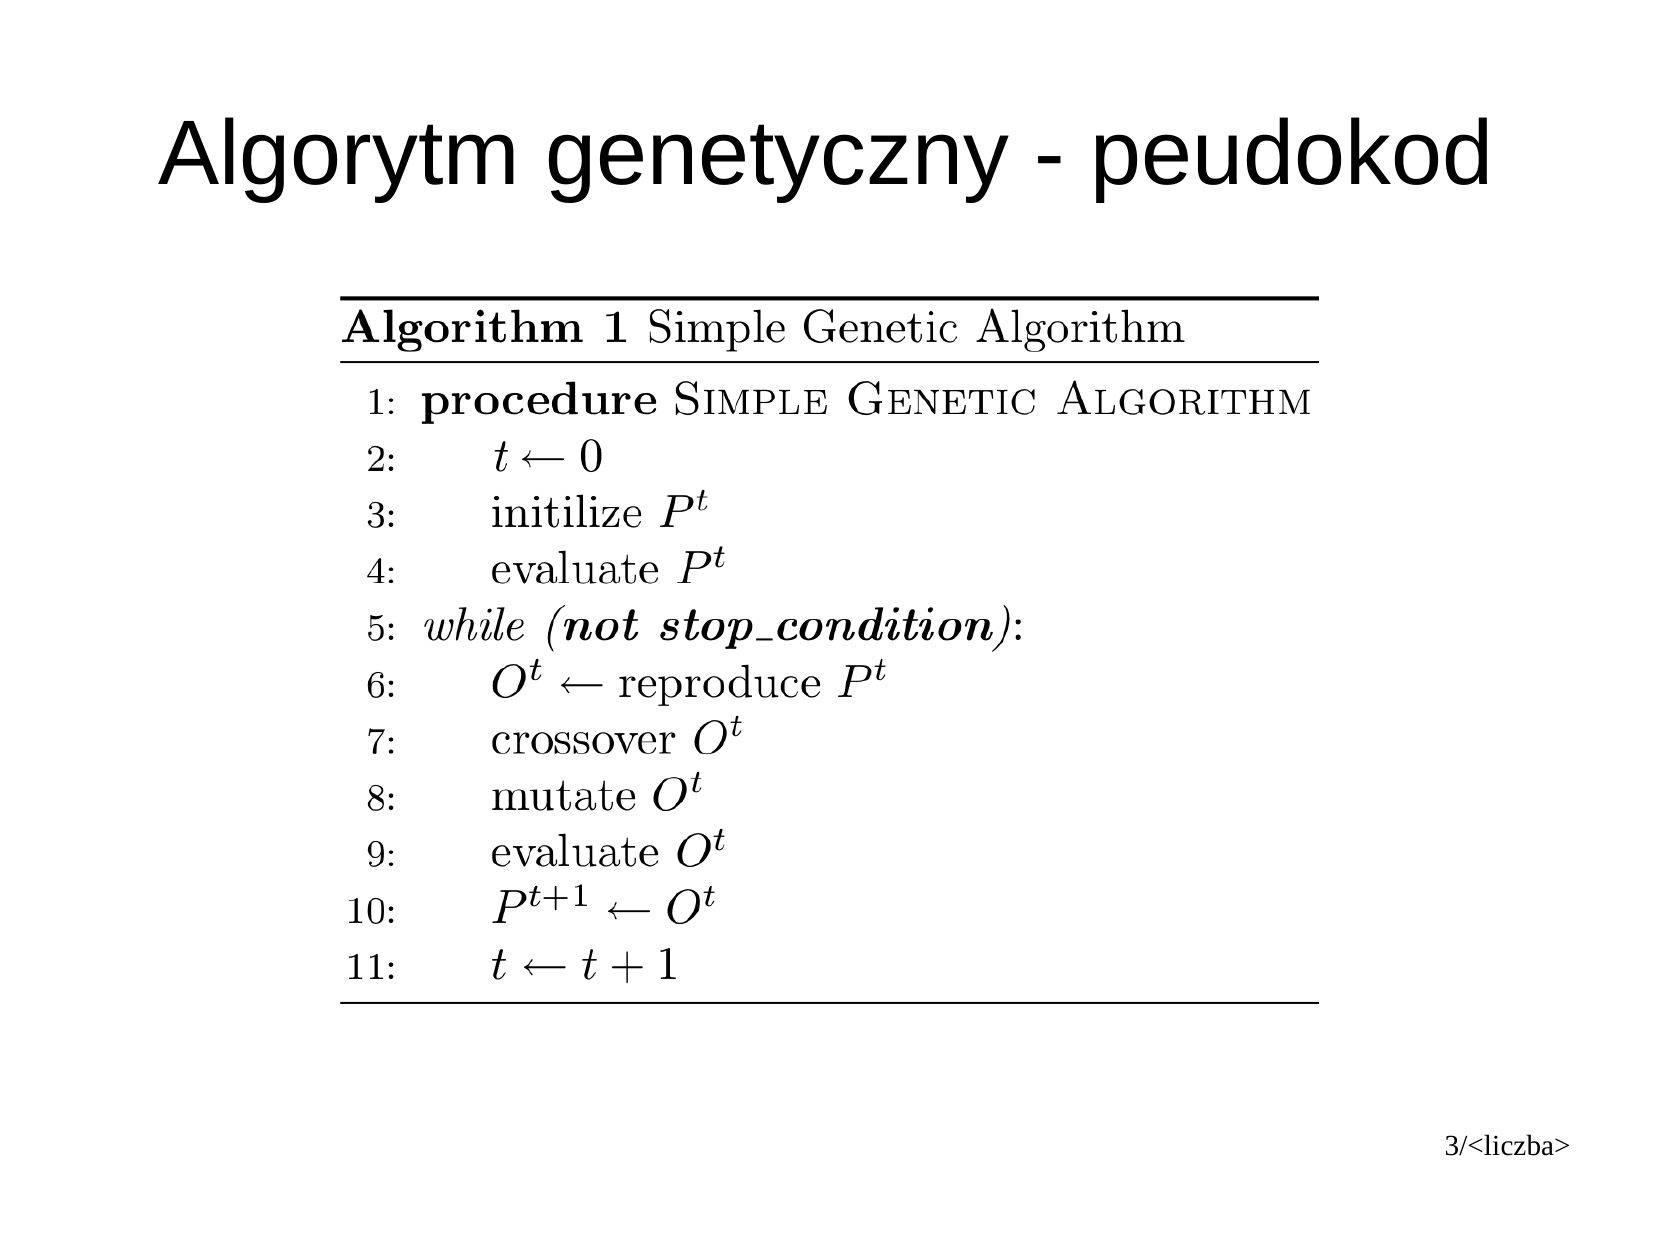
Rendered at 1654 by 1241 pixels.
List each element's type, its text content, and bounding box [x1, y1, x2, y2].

title Algorytm genetyczny - peudokod [82, 49, 1571, 257]
picture [335, 290, 1319, 1010]
